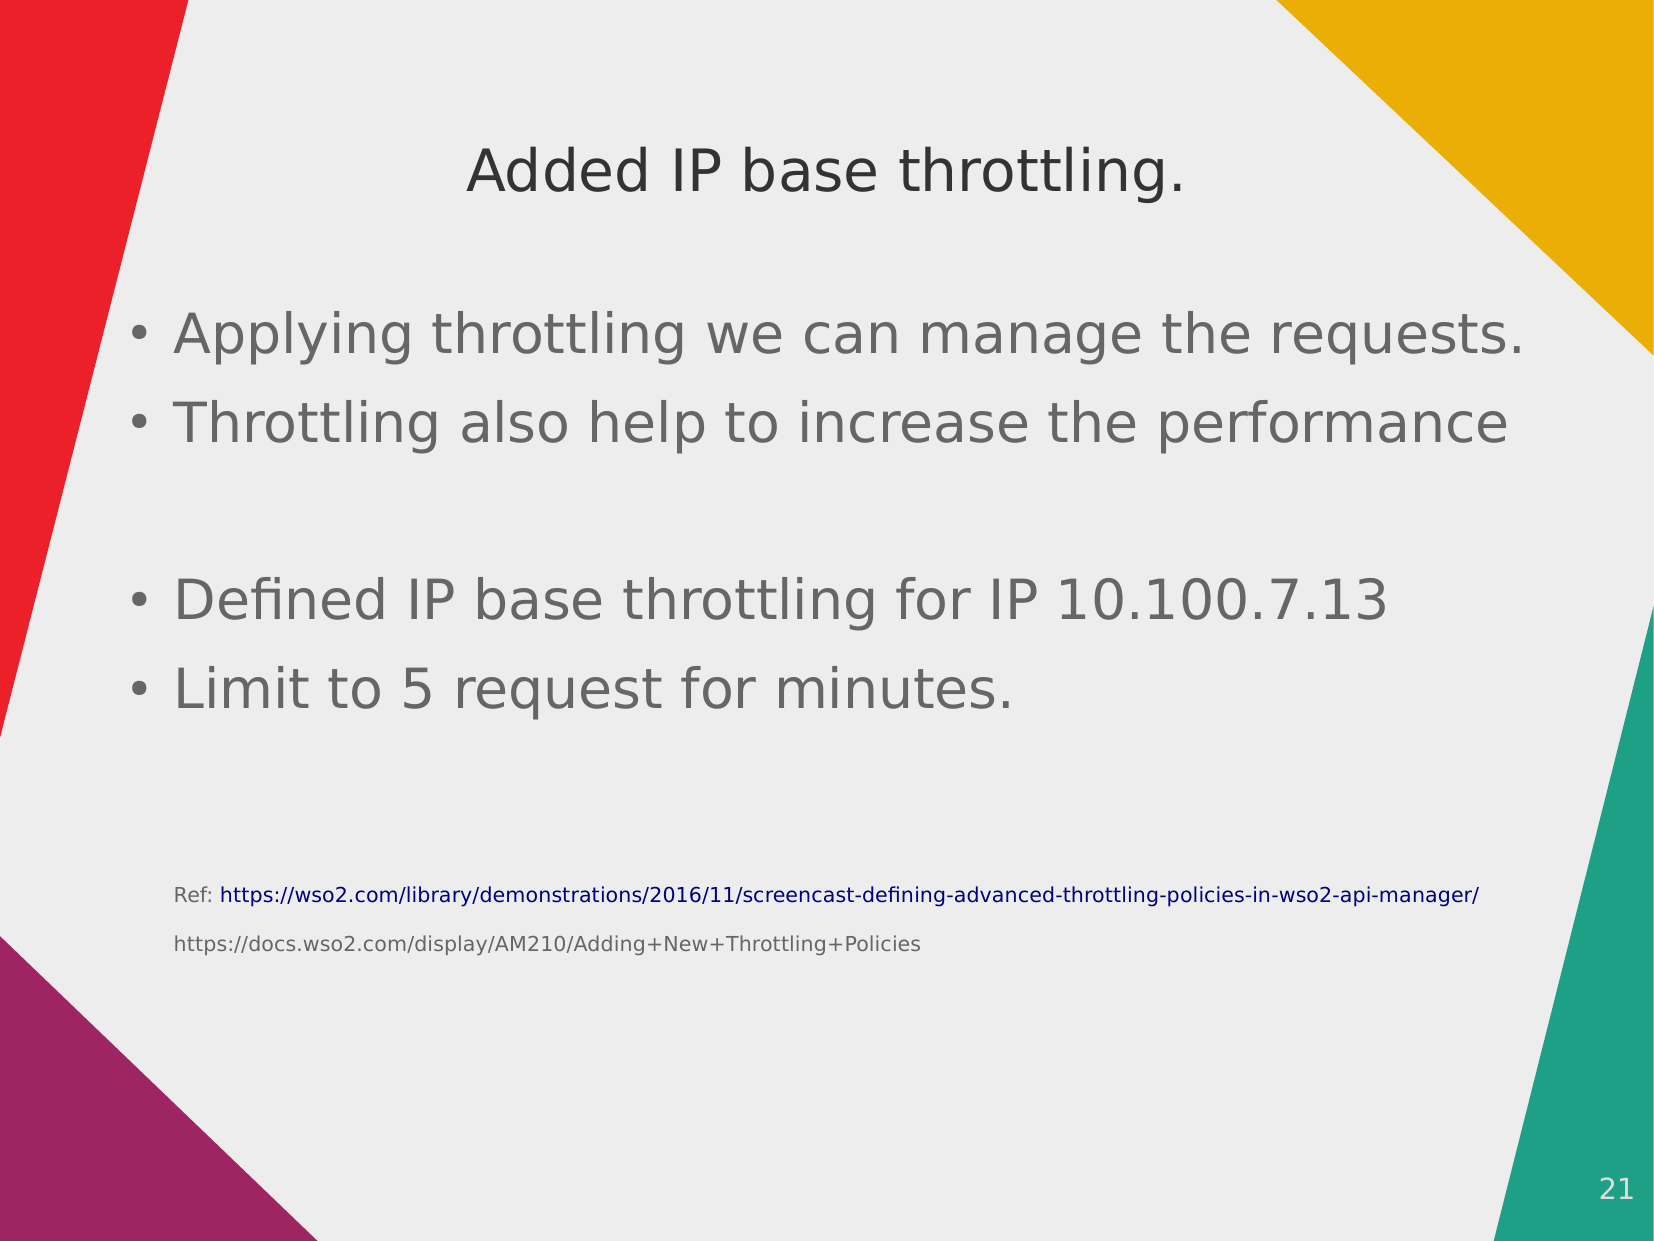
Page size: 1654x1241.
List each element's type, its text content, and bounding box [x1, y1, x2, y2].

title Added IP base throttling. [114, 73, 1539, 271]
list Applying throttling we can manage the requests. Throttling also help to increase the performance Defined IP base throttling for IP 10.100.7.13 Limit to 5 request for minutes. Ref: https://wso2.com/library/demonstrations/2016/11/screencast-defining-advanced-throttling-policies-in-wso2-api-manager/ https://docs.wso2.com/display/AM210/Adding+New+Throttling+Policies [114, 302, 1539, 1033]
